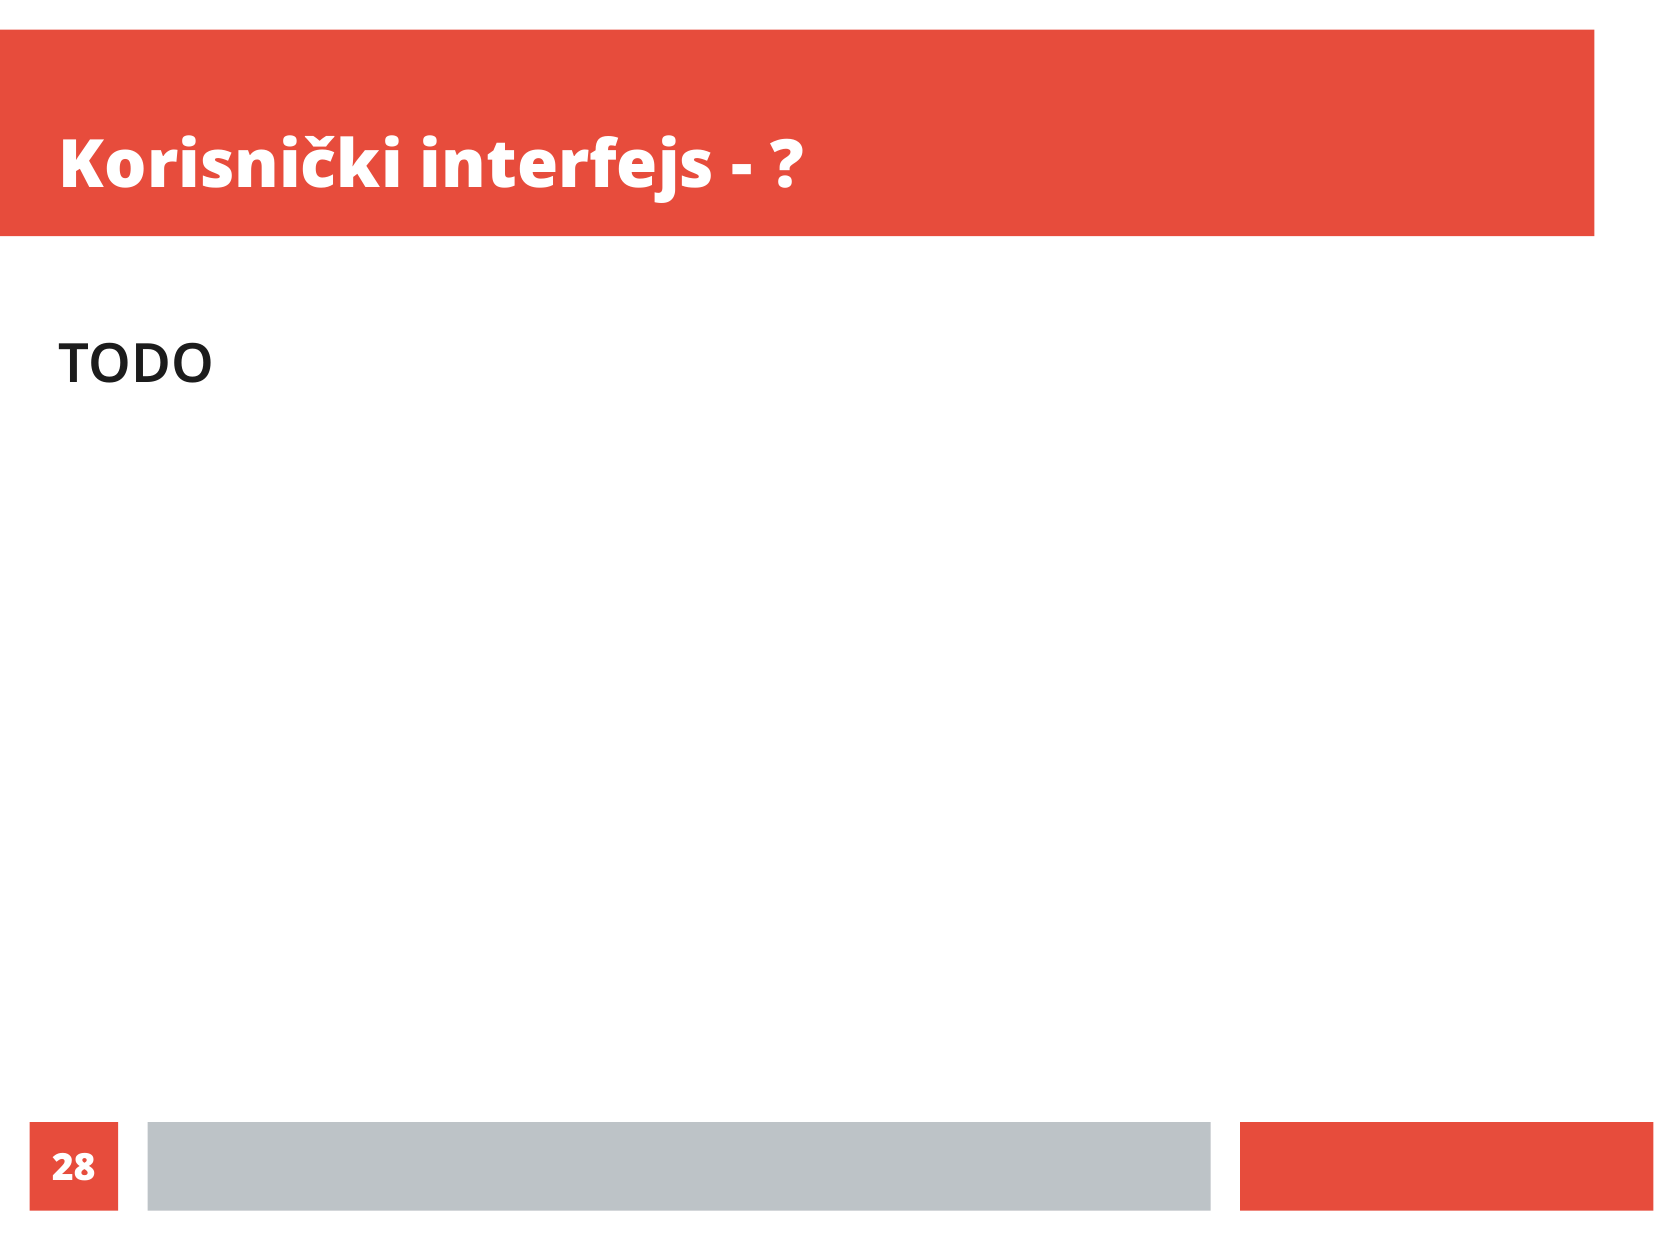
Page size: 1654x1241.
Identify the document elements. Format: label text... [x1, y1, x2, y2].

title Korisnički interfejs - ? [59, 59, 1595, 207]
list TODO [59, 324, 1565, 1093]
